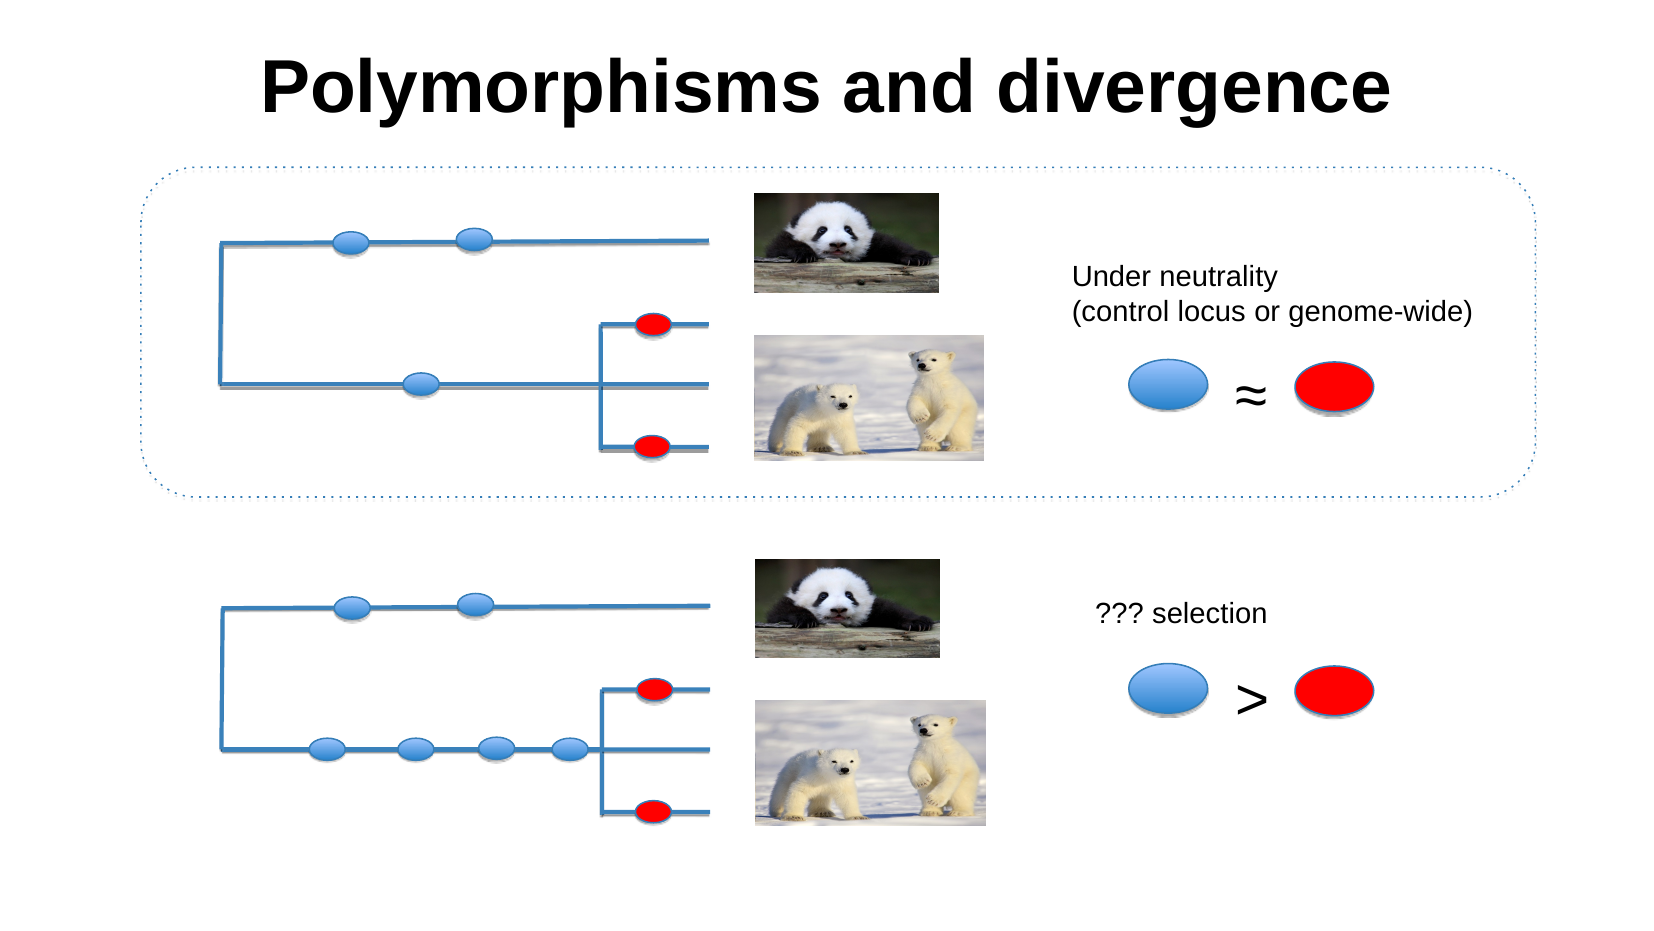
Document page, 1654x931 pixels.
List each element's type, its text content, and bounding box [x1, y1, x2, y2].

text_box [635, 800, 672, 823]
text_box [334, 596, 371, 620]
text_box [478, 737, 515, 760]
text_box ≈ [1220, 349, 1283, 435]
text_box [456, 228, 493, 251]
picture [755, 700, 986, 826]
text_box [1128, 359, 1208, 410]
picture [755, 559, 940, 658]
text_box [1295, 665, 1374, 716]
text_box > [1220, 653, 1285, 739]
text_box [634, 435, 671, 458]
text_box [332, 231, 369, 254]
text_box [552, 738, 589, 761]
picture [754, 193, 939, 293]
text_box [1128, 663, 1208, 714]
text_box [397, 738, 434, 761]
text_box [635, 313, 672, 336]
text_box [403, 372, 440, 396]
text_box Under neutrality (control locus or genome-wide) [1057, 250, 1489, 336]
text_box [1295, 361, 1374, 412]
text_box ??? selection [1080, 587, 1283, 637]
text_box [309, 738, 346, 761]
text_box [636, 678, 673, 701]
title Polymorphisms and divergence [82, 5, 1571, 161]
text_box [457, 593, 494, 616]
picture [754, 335, 984, 461]
